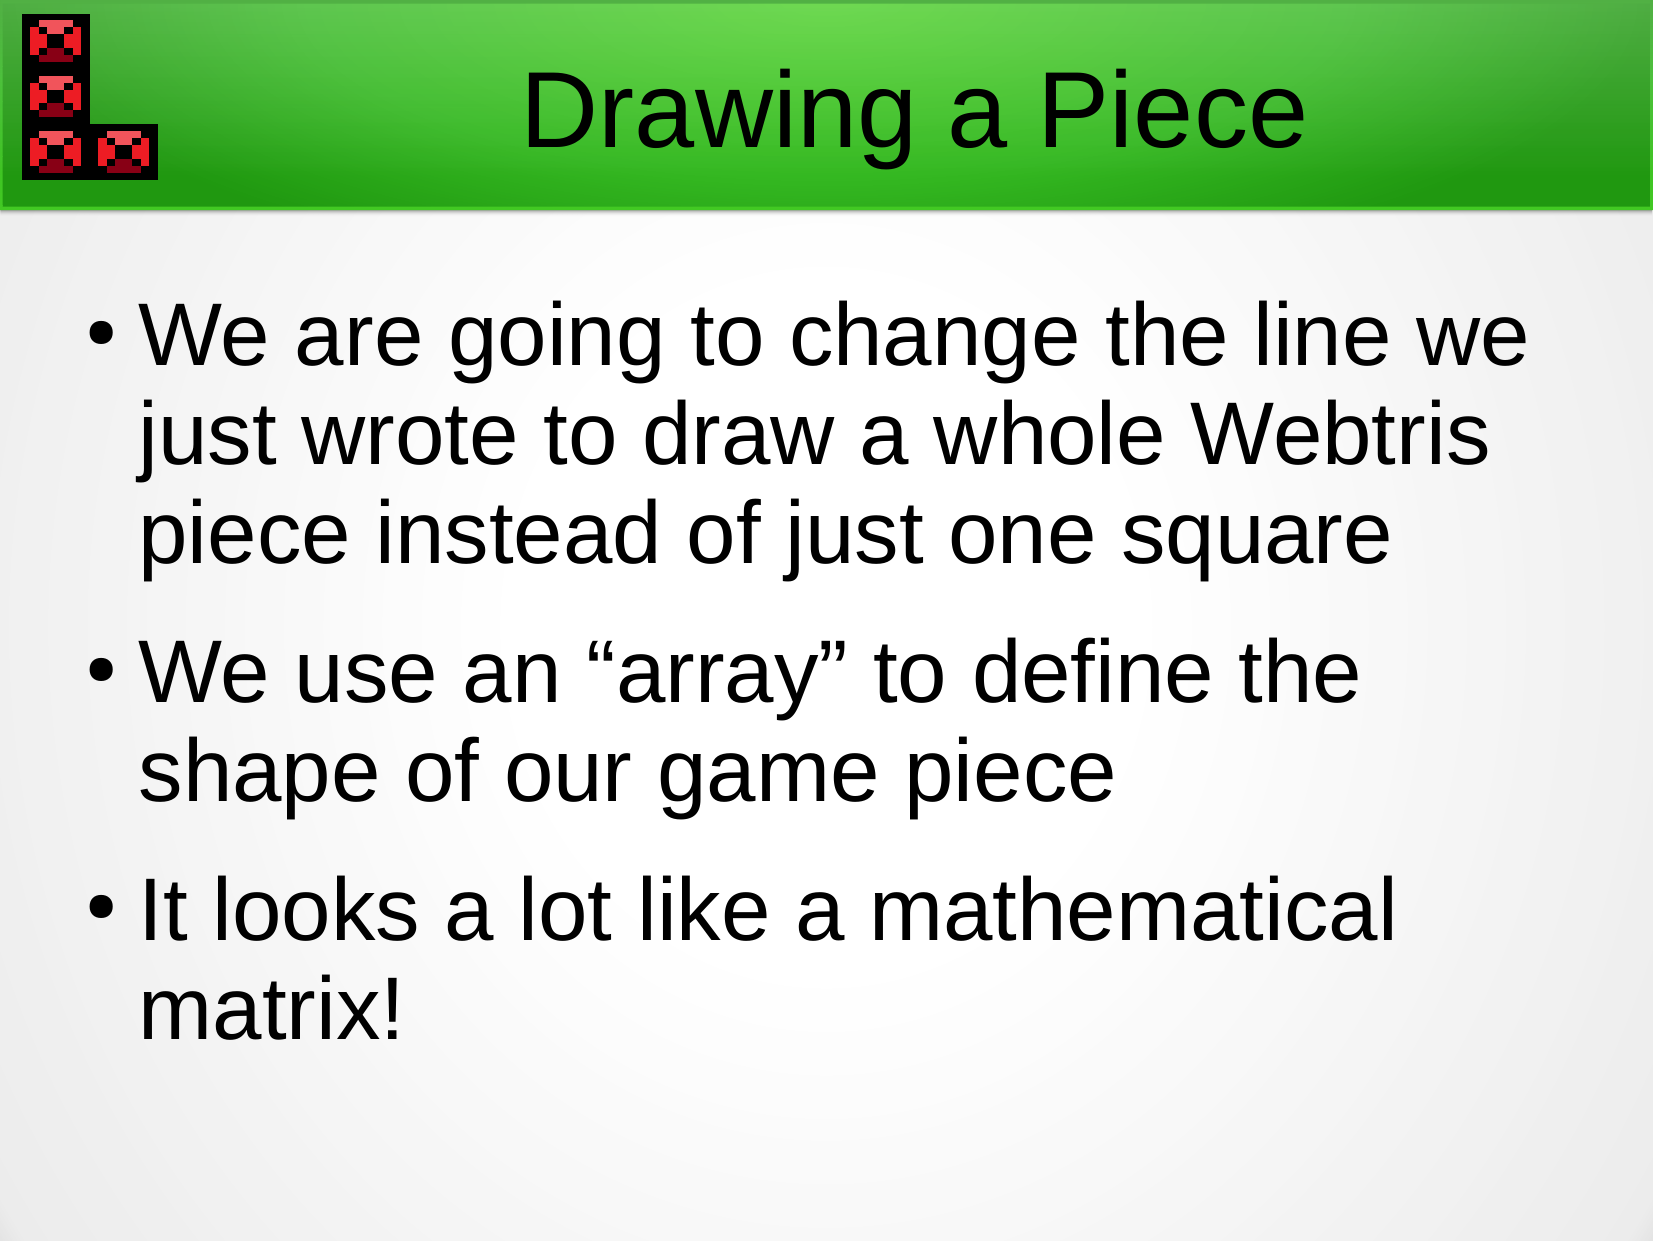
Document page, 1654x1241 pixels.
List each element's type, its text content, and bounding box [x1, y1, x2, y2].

title Drawing a Piece [195, 30, 1636, 190]
list We are going to change the line we just wrote to draw a whole Webtris piece instead of just one square We use an “array” to define the shape of our game piece It looks a lot like a mathematical matrix! [67, 285, 1561, 1156]
picture [22, 14, 158, 180]
